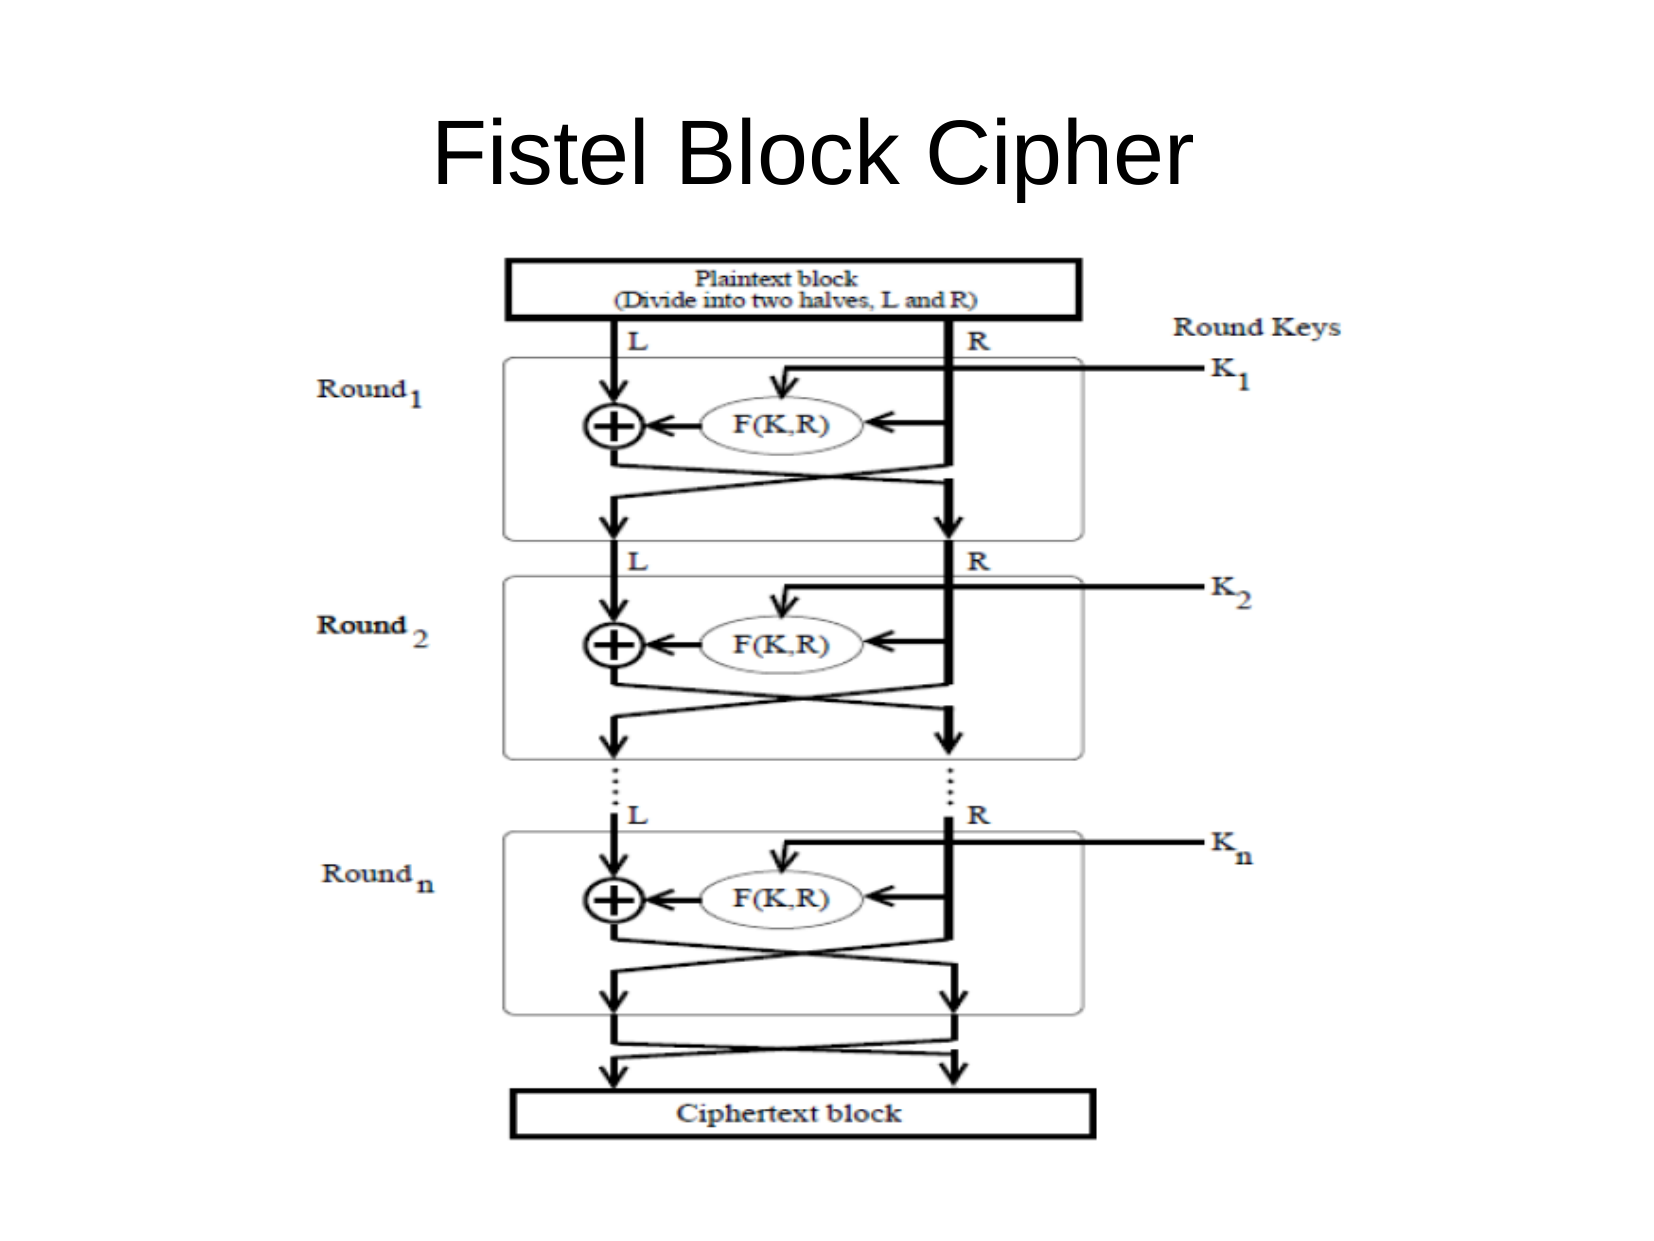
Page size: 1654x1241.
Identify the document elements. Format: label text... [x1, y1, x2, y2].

picture [270, 216, 1396, 1156]
title Fistel Block Cipher [82, 49, 1571, 257]
